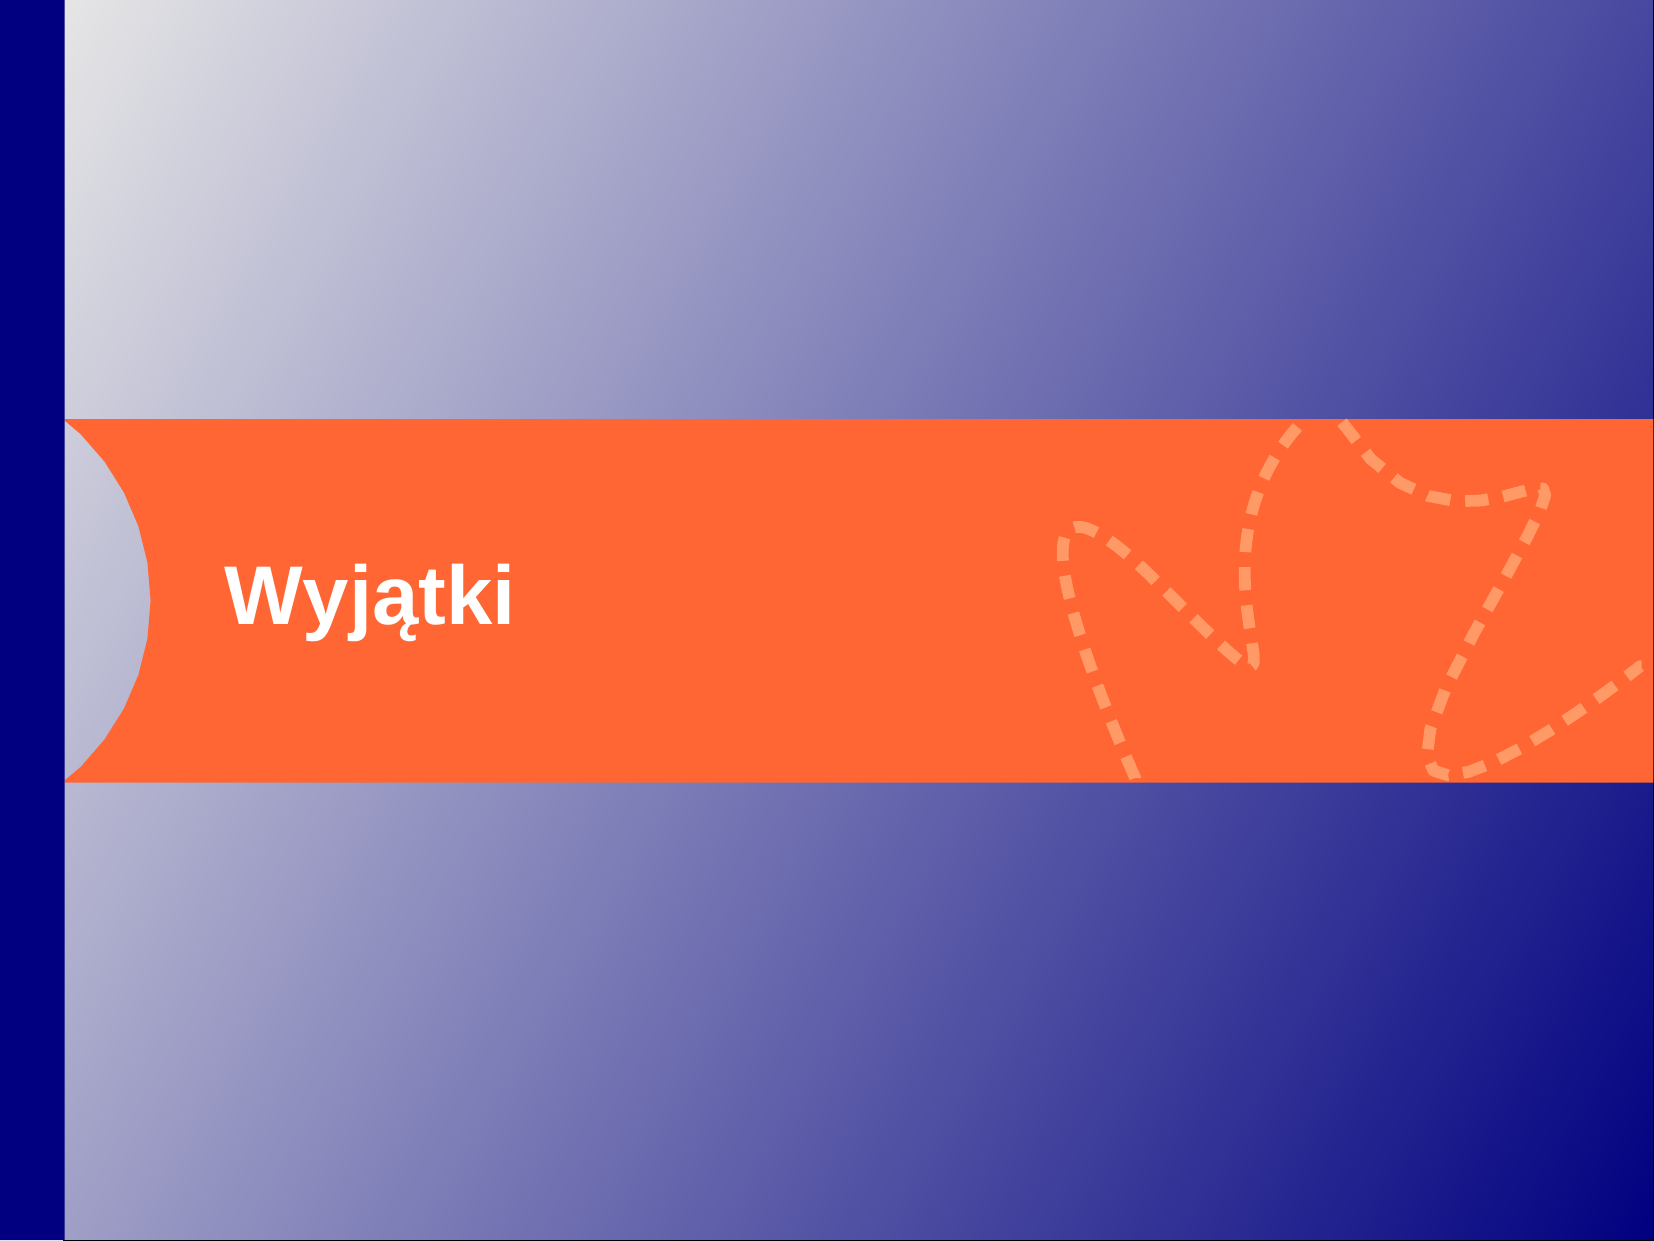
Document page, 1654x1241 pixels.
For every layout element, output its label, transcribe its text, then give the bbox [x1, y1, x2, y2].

title Wyjątki [224, 497, 1093, 704]
